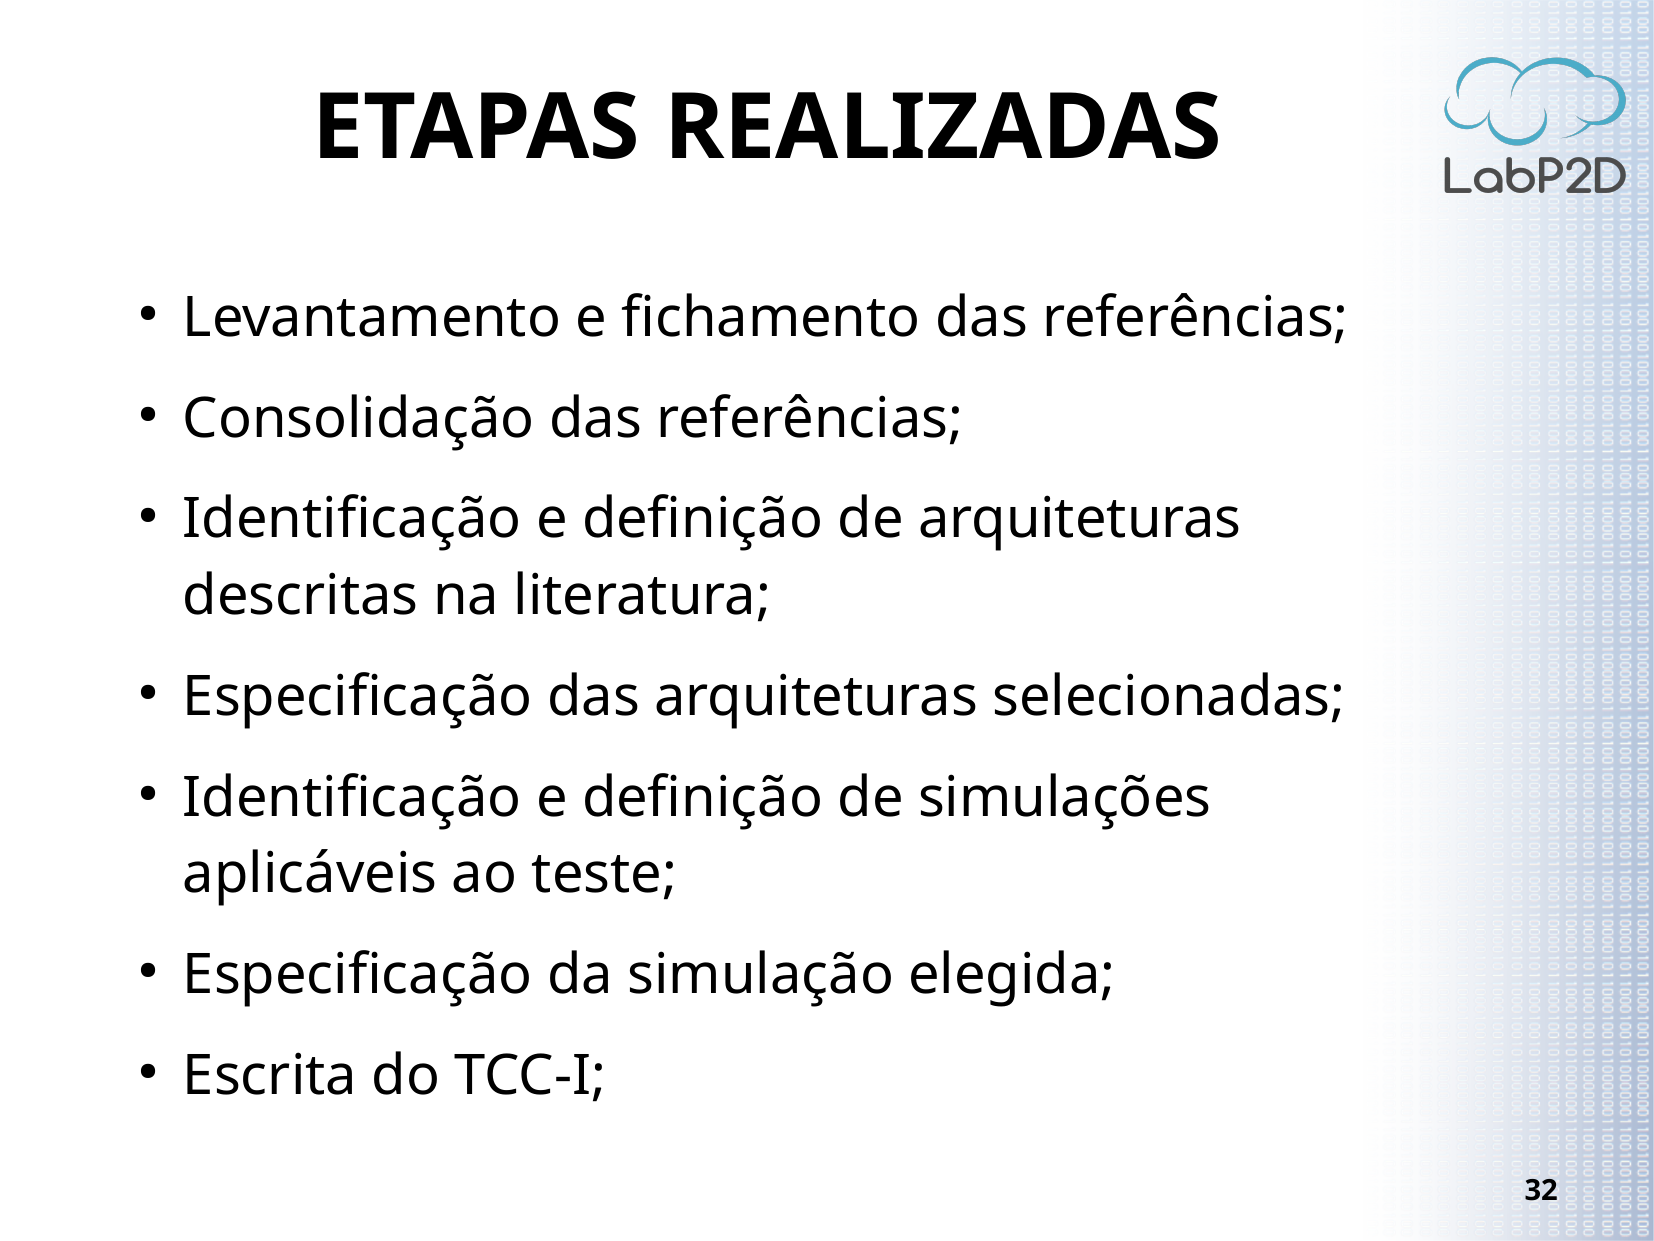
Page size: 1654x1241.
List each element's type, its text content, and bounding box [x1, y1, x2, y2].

picture [1360, 1, 1654, 1240]
list Levantamento e fichamento das referências; Consolidação das referências; Identificação e definição de arquiteturas descritas na literatura; Especificação das arquiteturas selecionadas; Identificação e definição de simulações aplicáveis ao teste; Especificação da simulação elegida; Escrita do TCC-I; [123, 271, 1406, 1116]
title ETAPAS REALIZADAS [82, 19, 1453, 227]
